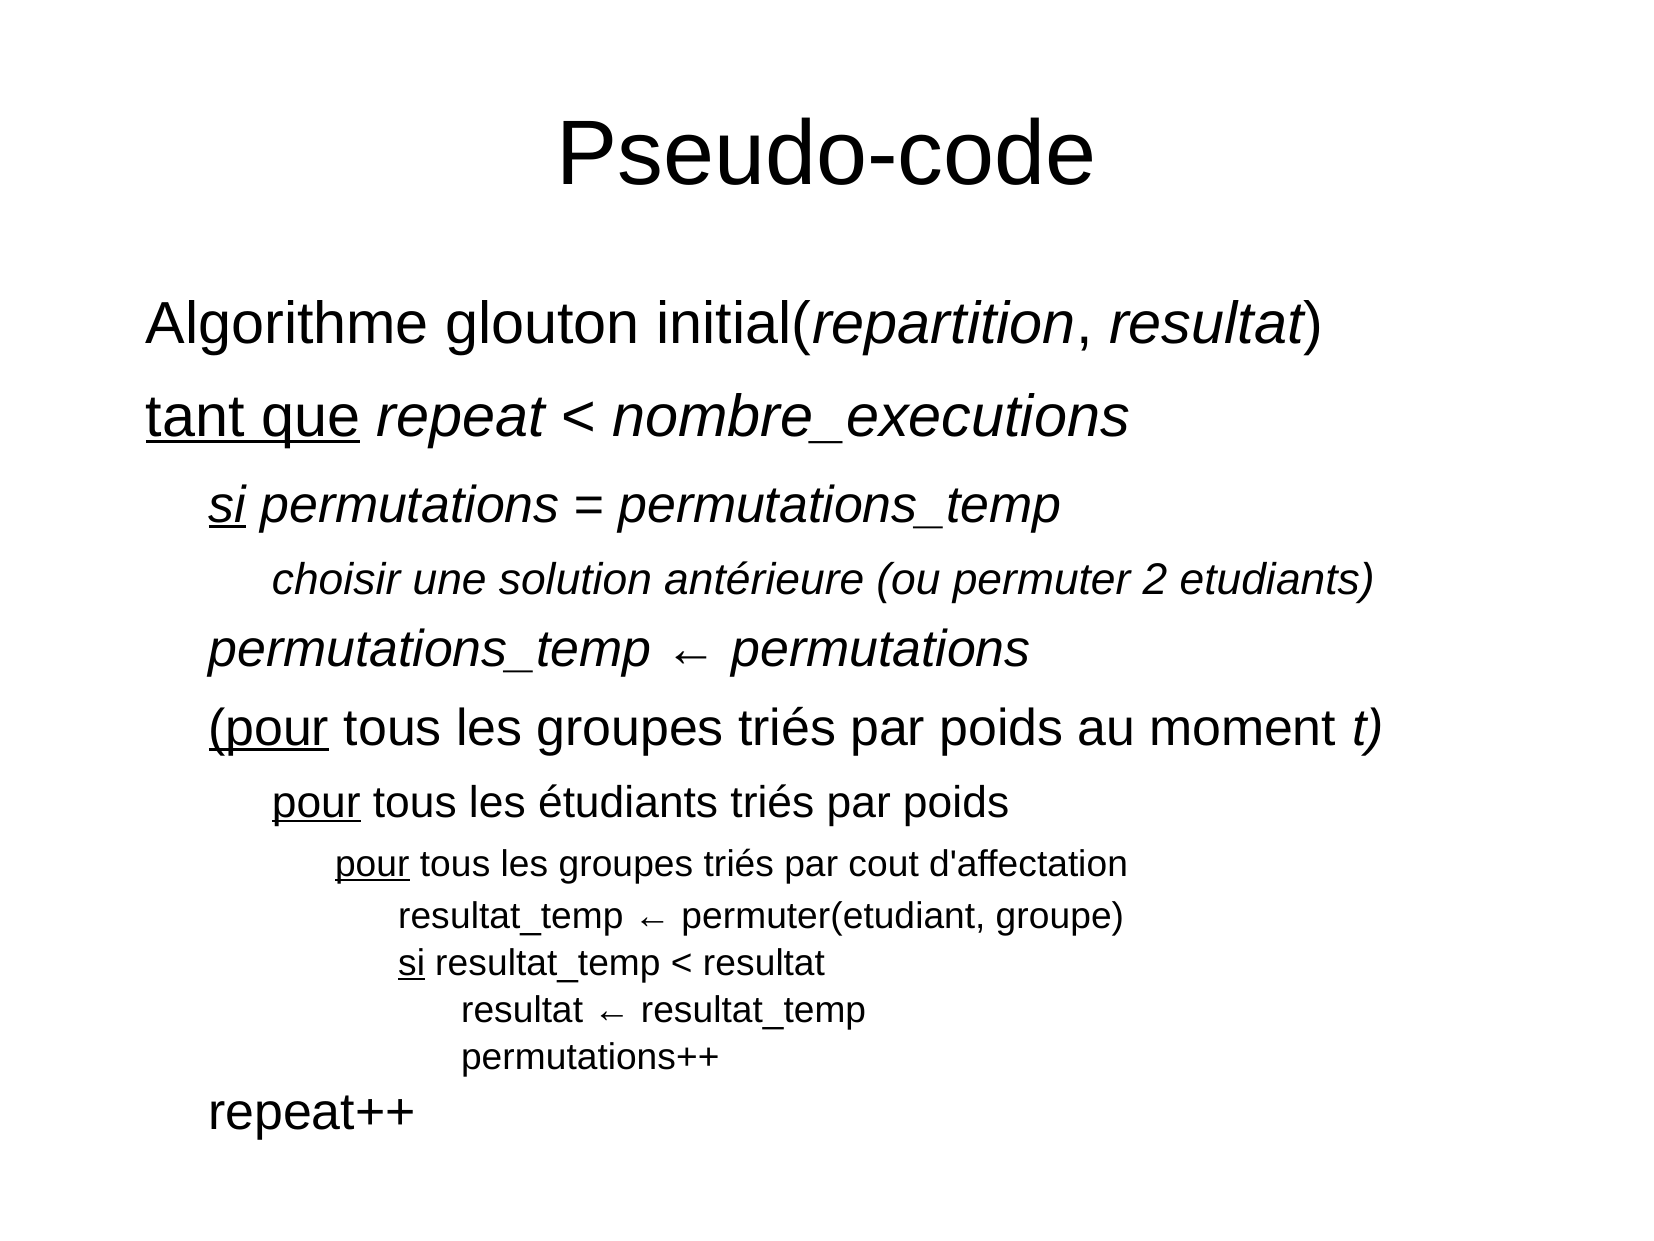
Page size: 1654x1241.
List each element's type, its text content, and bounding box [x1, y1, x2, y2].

title Pseudo-code [82, 49, 1571, 257]
list Algorithme glouton initial(repartition, resultat) tant que repeat < nombre_executions si permutations = permutations_temp choisir une solution antérieure (ou permuter 2 etudiants) permutations_temp ← permutations (pour tous les groupes triés par poids au moment t) pour tous les étudiants triés par poids pour tous les groupes triés par cout d'affectation resultat_temp ← permuter(etudiant, groupe) si resultat_temp < resultat resultat ← resultat_temp permutations++ repeat++ [82, 290, 1571, 1146]
